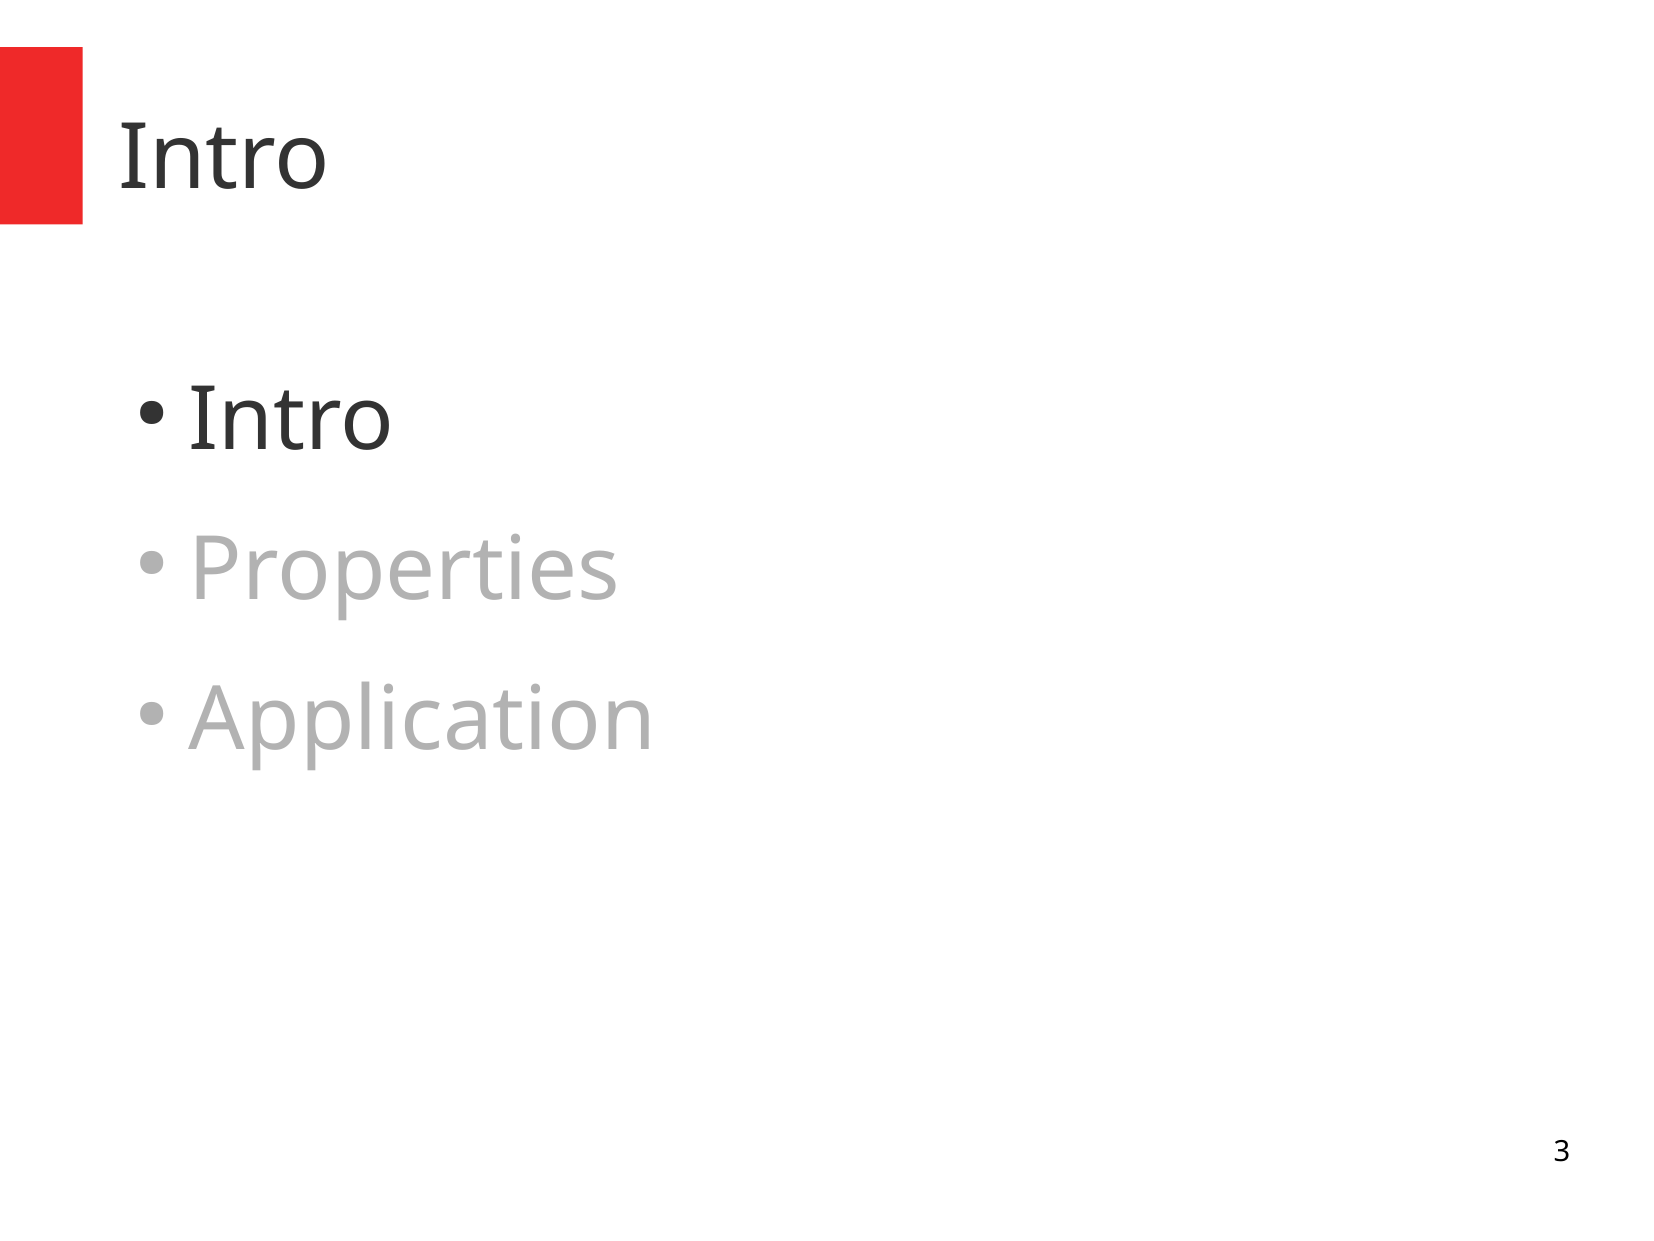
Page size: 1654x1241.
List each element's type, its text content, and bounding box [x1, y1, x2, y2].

title Intro [118, 90, 1571, 216]
list Intro Properties Application [118, 354, 1535, 1074]
